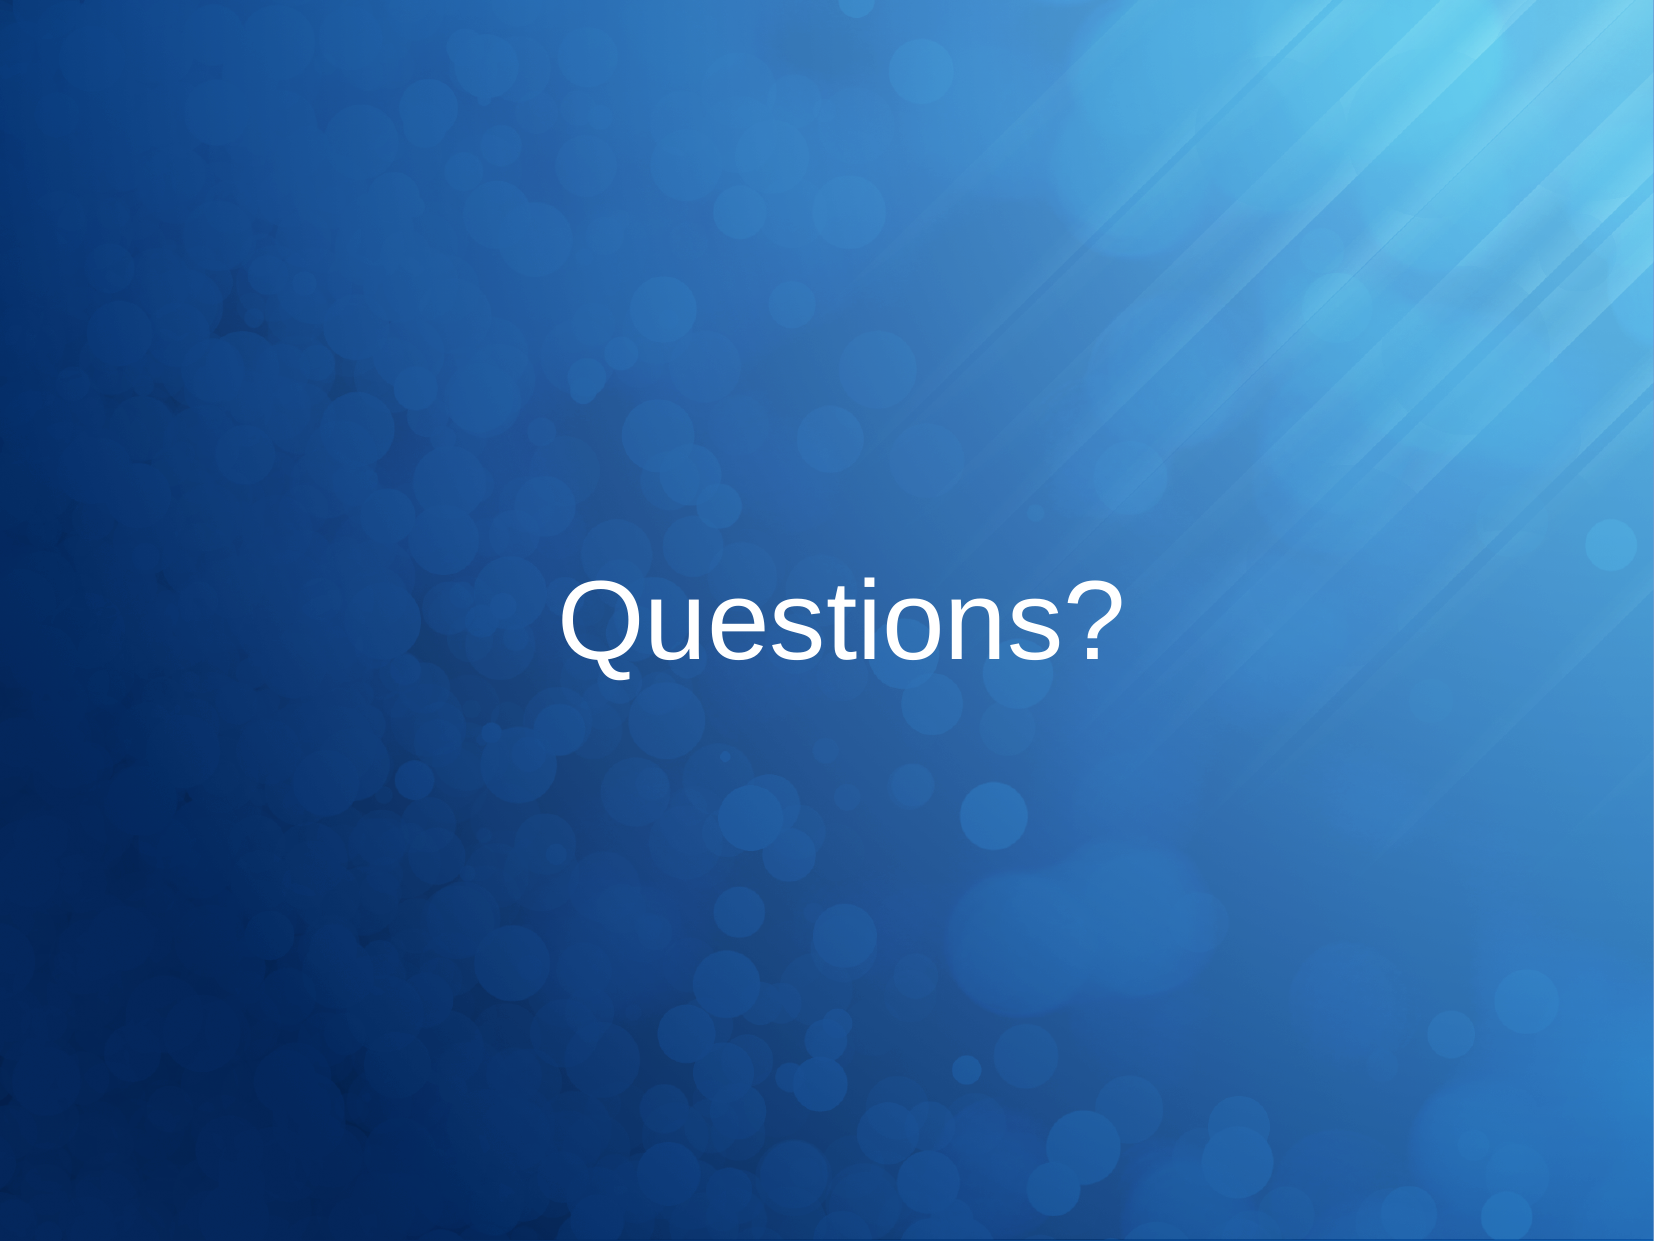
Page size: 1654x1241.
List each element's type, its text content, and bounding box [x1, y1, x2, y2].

subtitle Questions? [112, 307, 1571, 933]
picture [0, 0, 1654, 1241]
